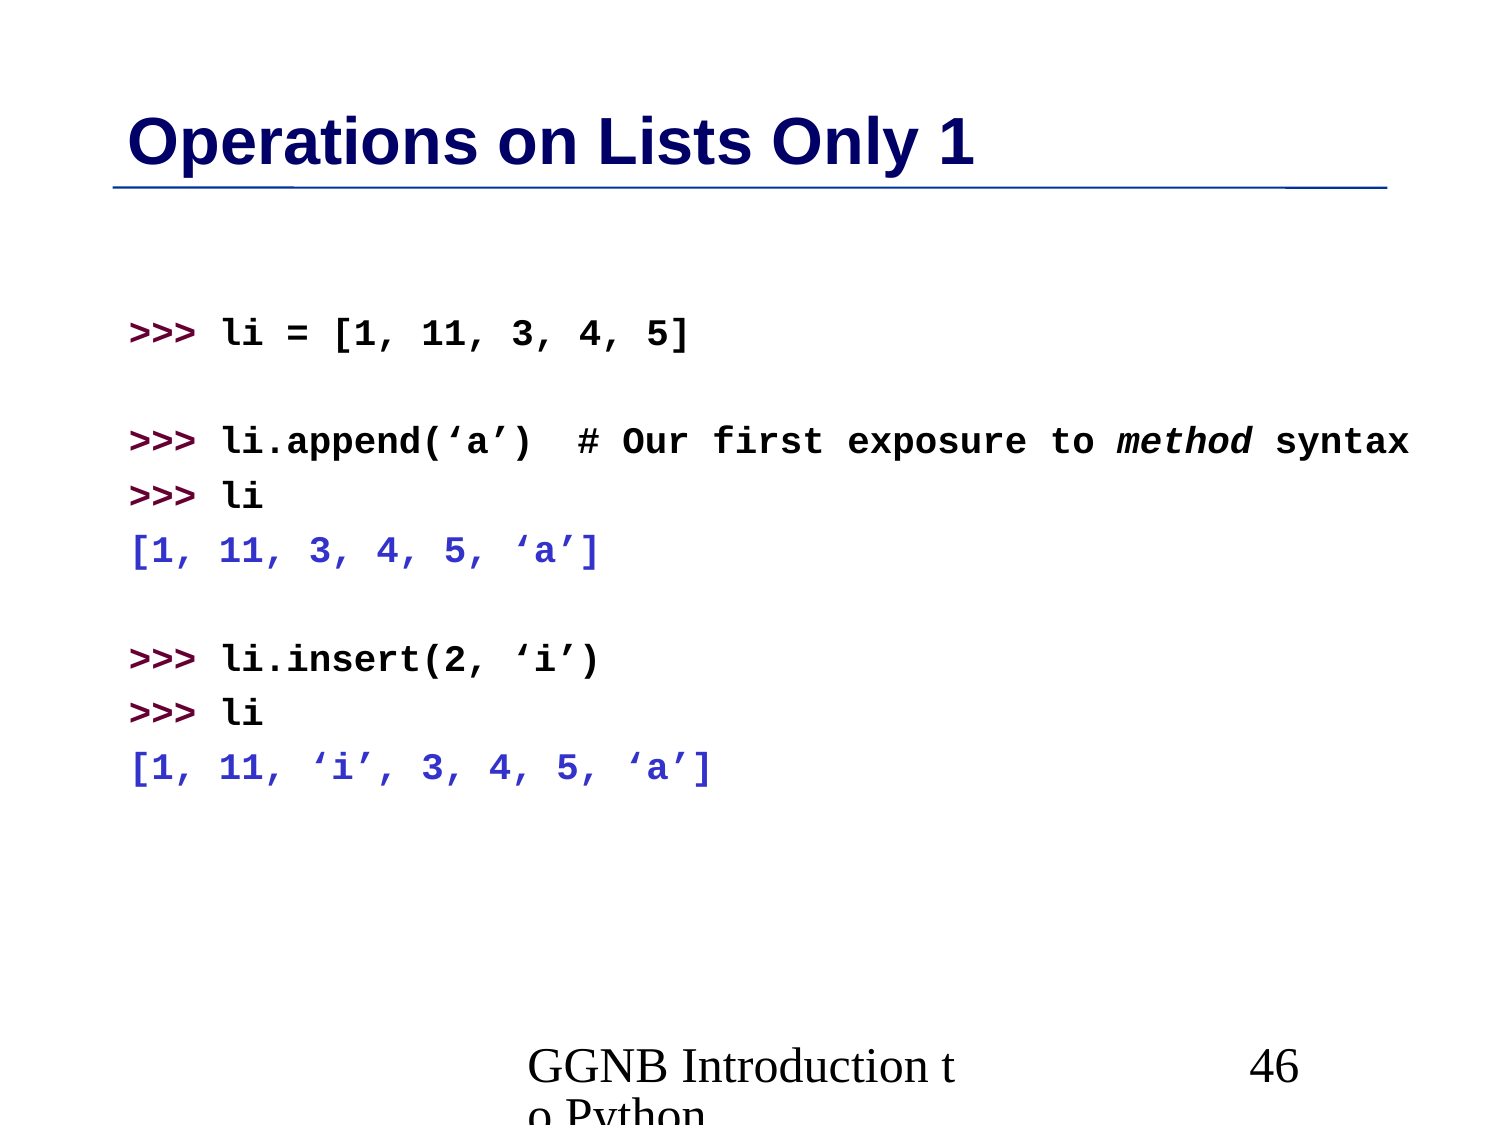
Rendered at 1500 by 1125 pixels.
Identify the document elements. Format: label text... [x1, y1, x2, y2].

list >>> li = [1, 11, 3, 4, 5] >>> li.append(‘a’) # Our first exposure to method syntax >>> li [1, 11, 3, 4, 5, ‘a’] >>> li.insert(2, ‘i’) >>> li [1, 11, ‘i’, 3, 4, 5, ‘a’] [112, 299, 1450, 1063]
title Operations on Lists Only 1 [112, 89, 1388, 185]
